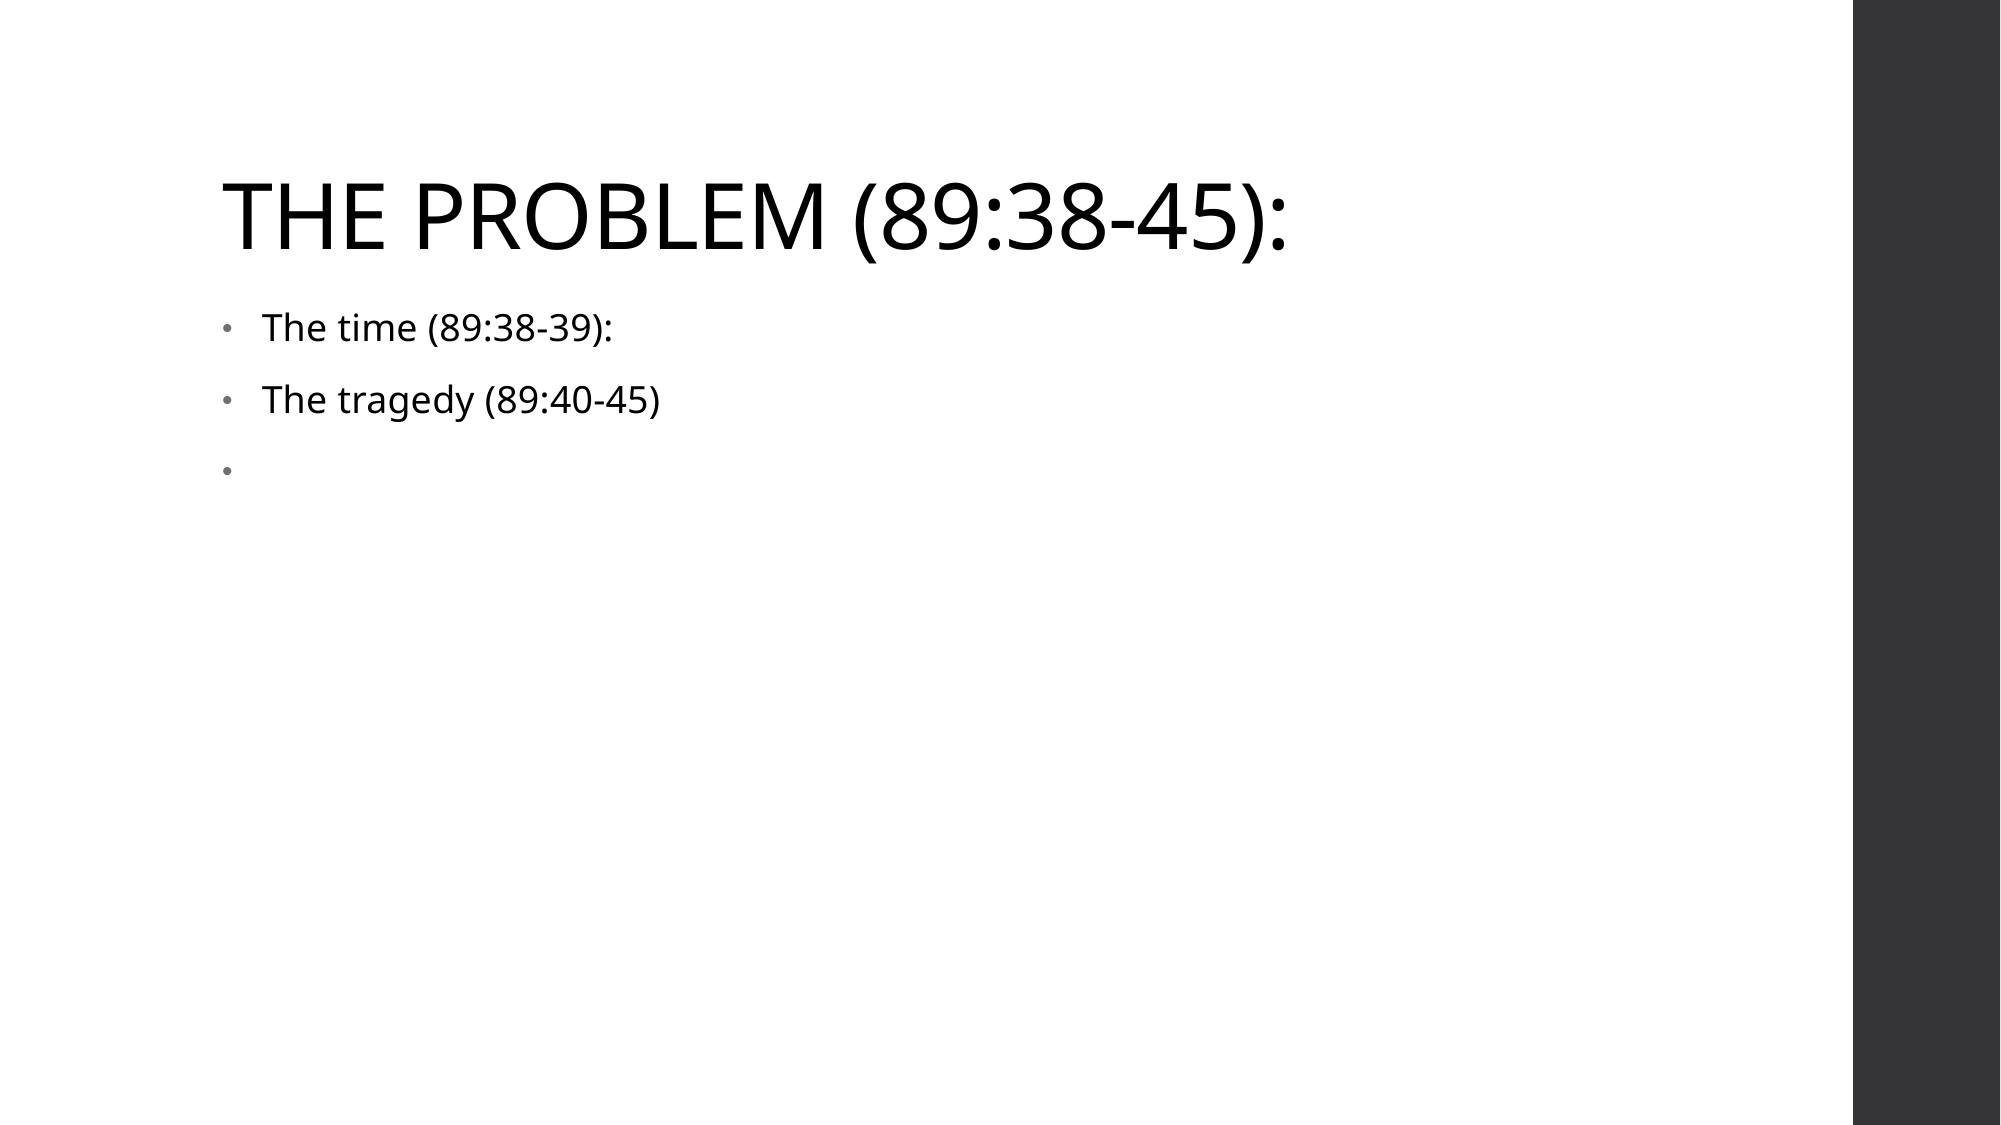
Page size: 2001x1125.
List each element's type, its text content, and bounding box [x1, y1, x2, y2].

title THE PROBLEM (89:38-45): [206, 60, 1797, 278]
list The time (89:38-39): The tragedy (89:40-45) [206, 299, 1617, 1014]
